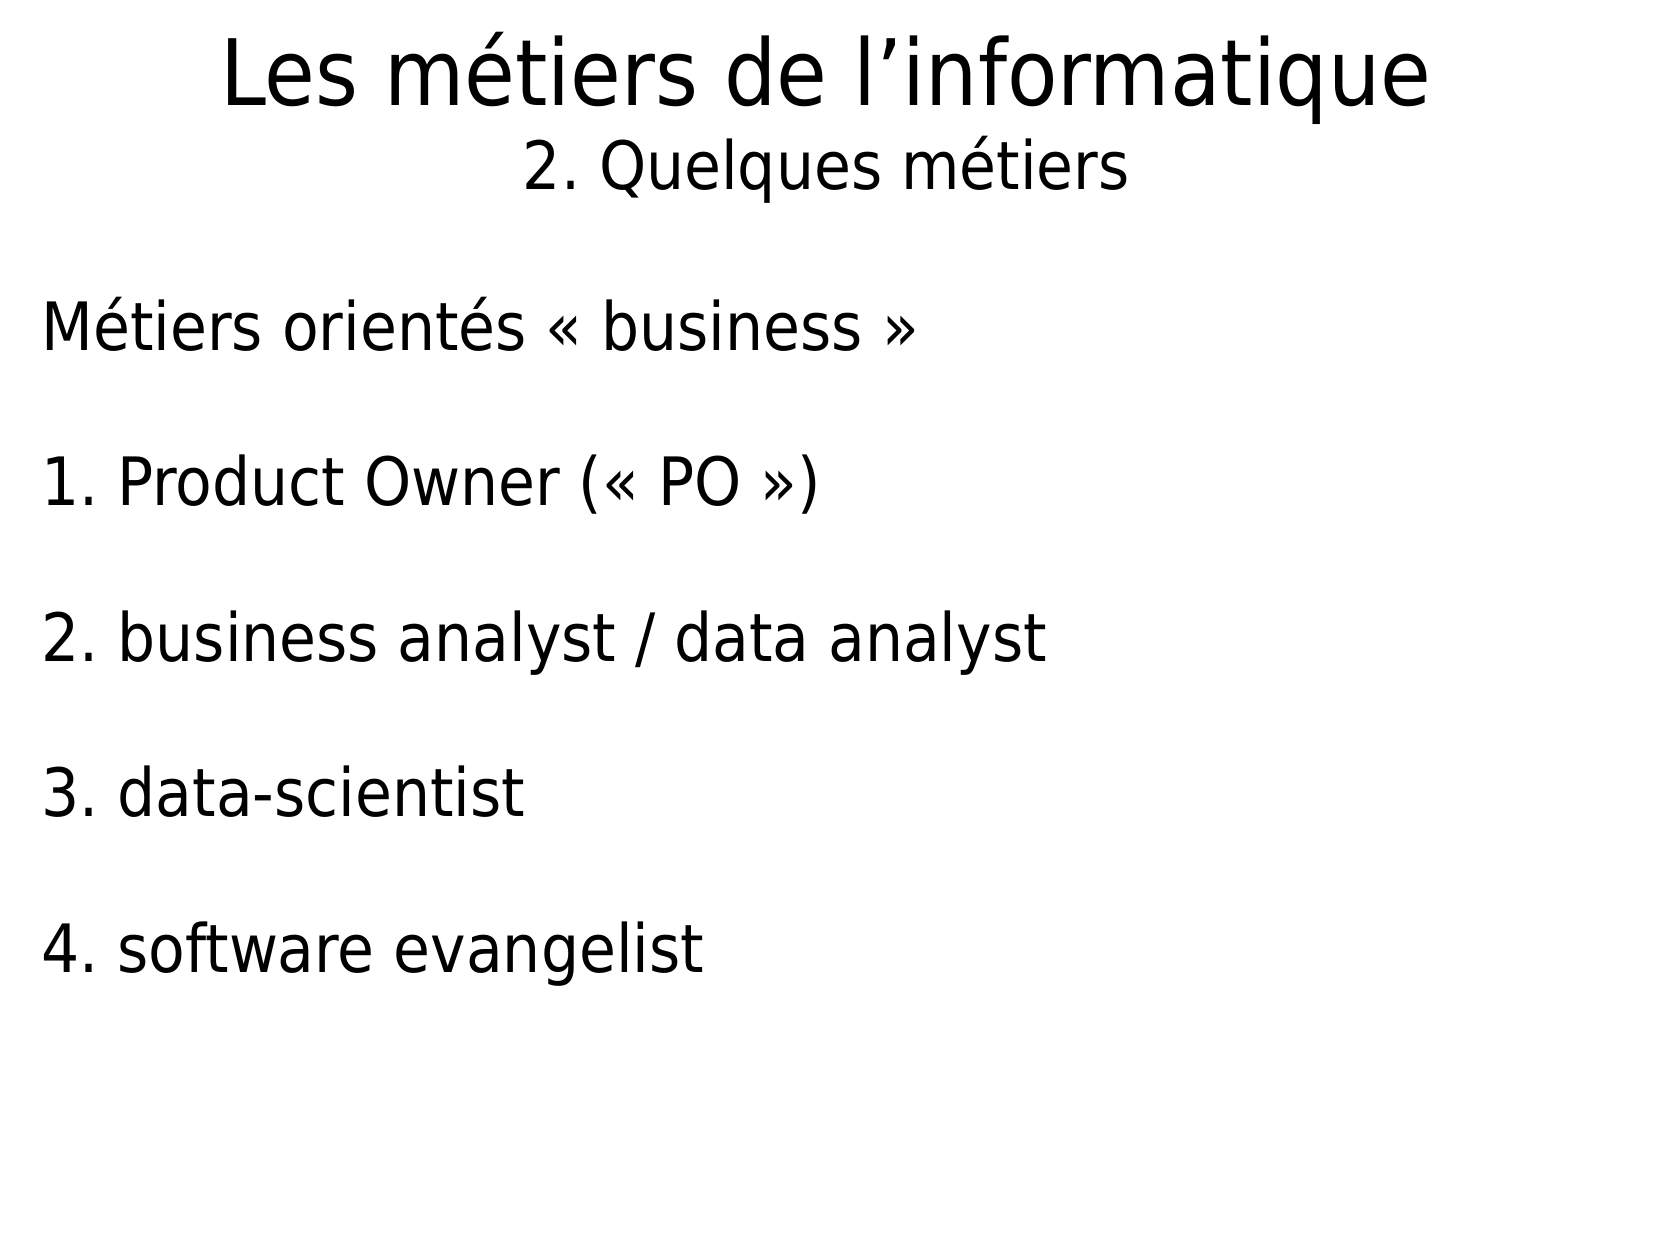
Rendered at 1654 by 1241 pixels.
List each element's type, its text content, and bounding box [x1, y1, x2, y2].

title Les métiers de l’informatique 2. Quelques métiers [41, 12, 1613, 210]
title Métiers orientés « business » 1. Product Owner (« PO ») 2. business analyst / data analyst 3. data-scientist 4. software evangelist [41, 210, 1620, 1241]
